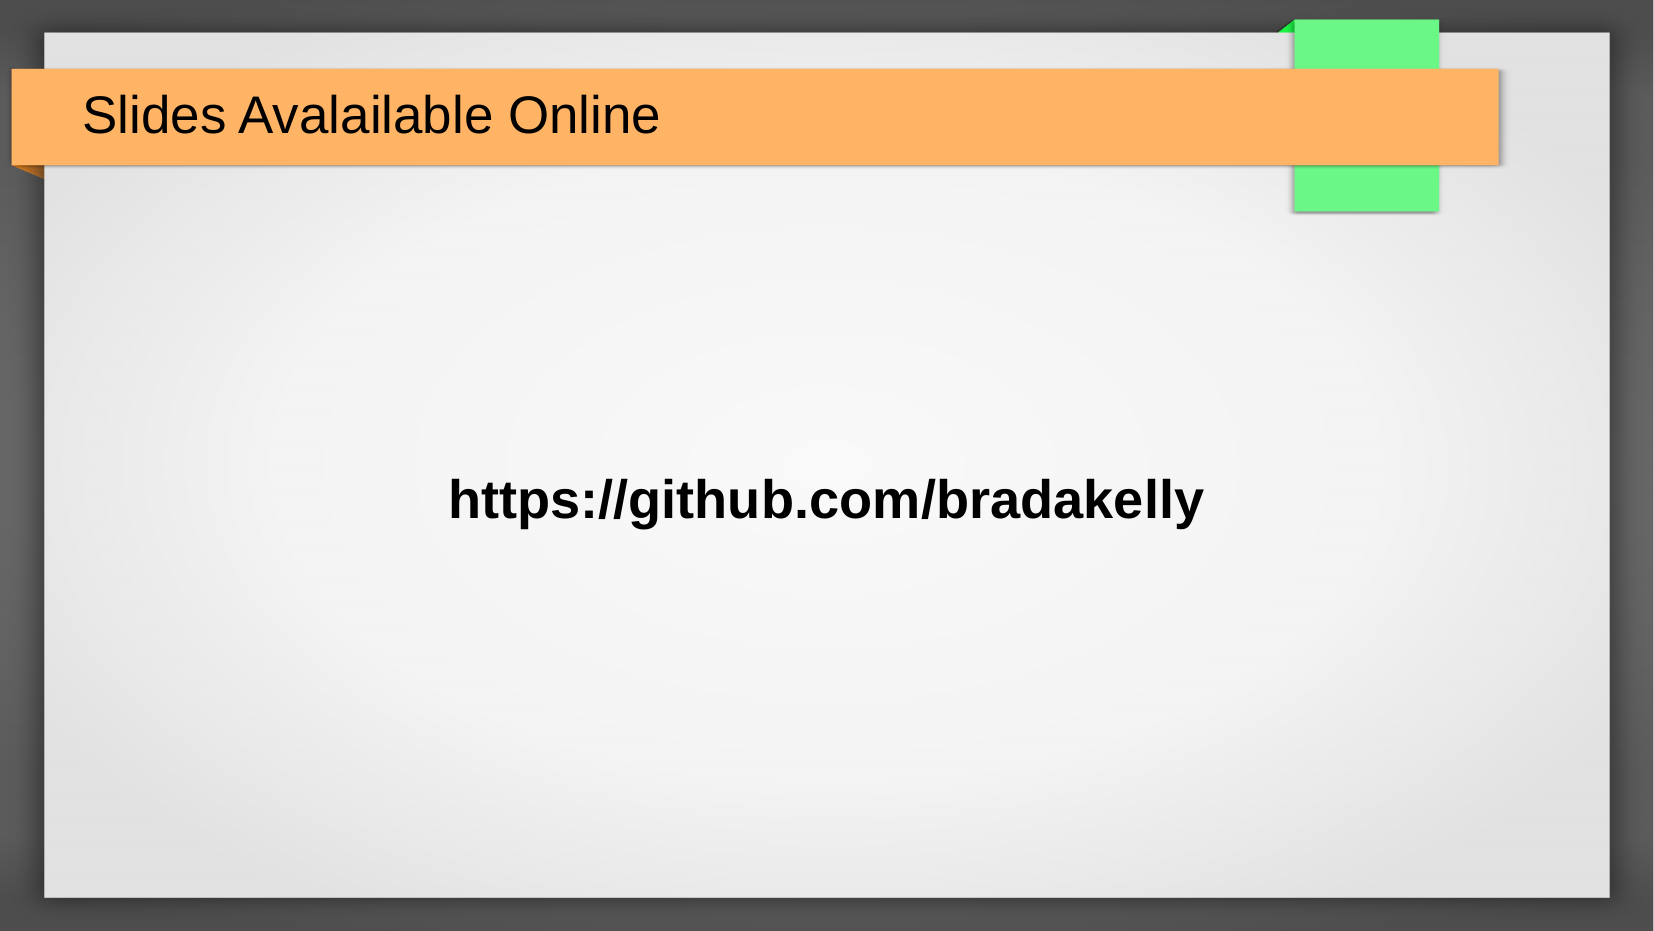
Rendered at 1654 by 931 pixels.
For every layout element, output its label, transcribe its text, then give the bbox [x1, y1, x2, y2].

list https://github.com/bradakelly [82, 221, 1571, 761]
picture [0, 0, 1654, 931]
title Slides Avalailable Online [82, 70, 1264, 160]
